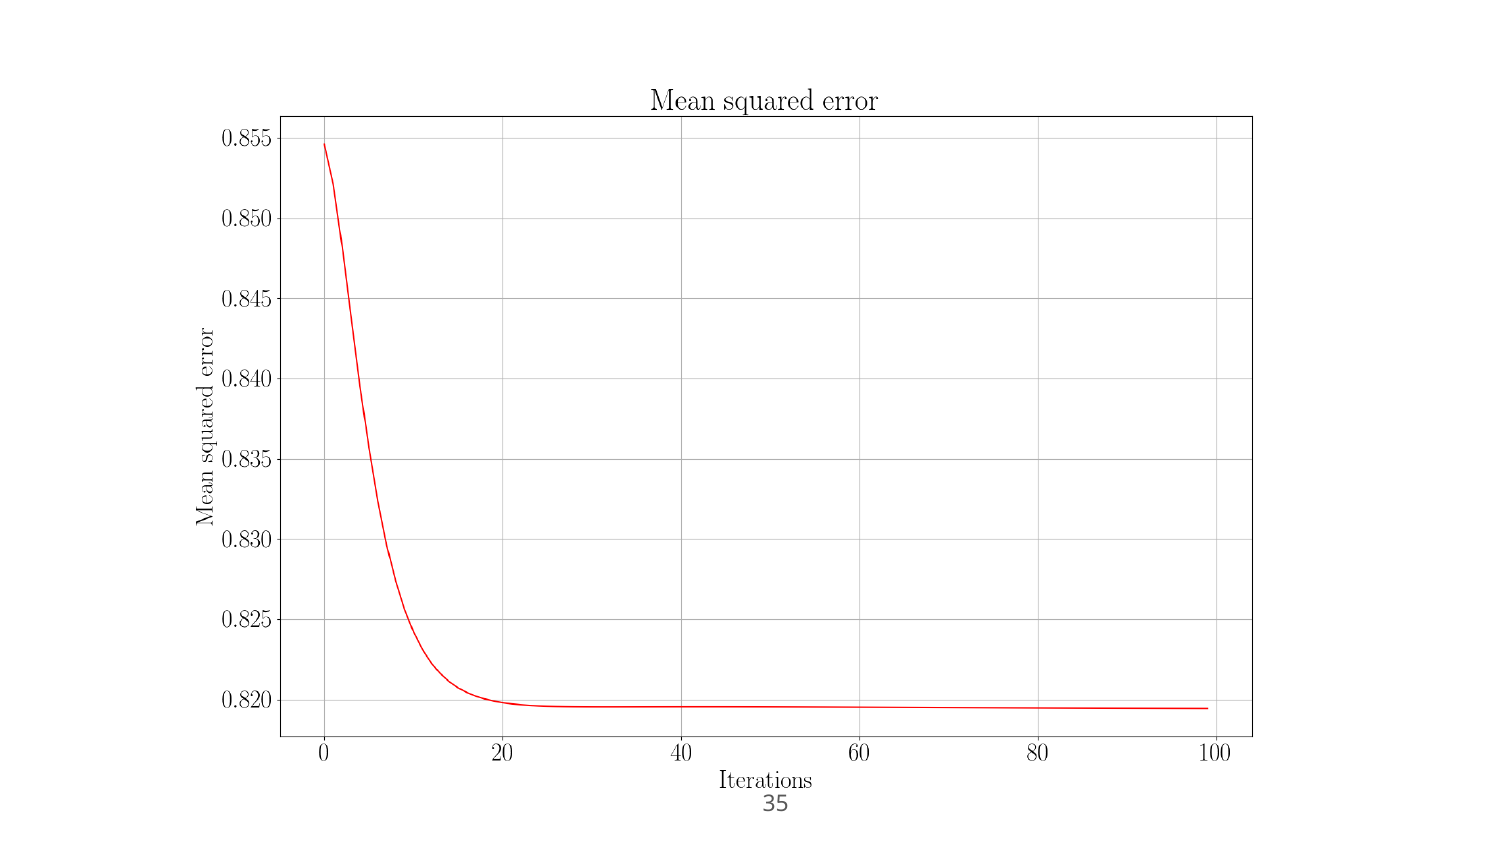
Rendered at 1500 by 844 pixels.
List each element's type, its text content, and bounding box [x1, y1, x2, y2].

slide_number <number> [714, 771, 805, 837]
picture [123, 19, 1377, 825]
